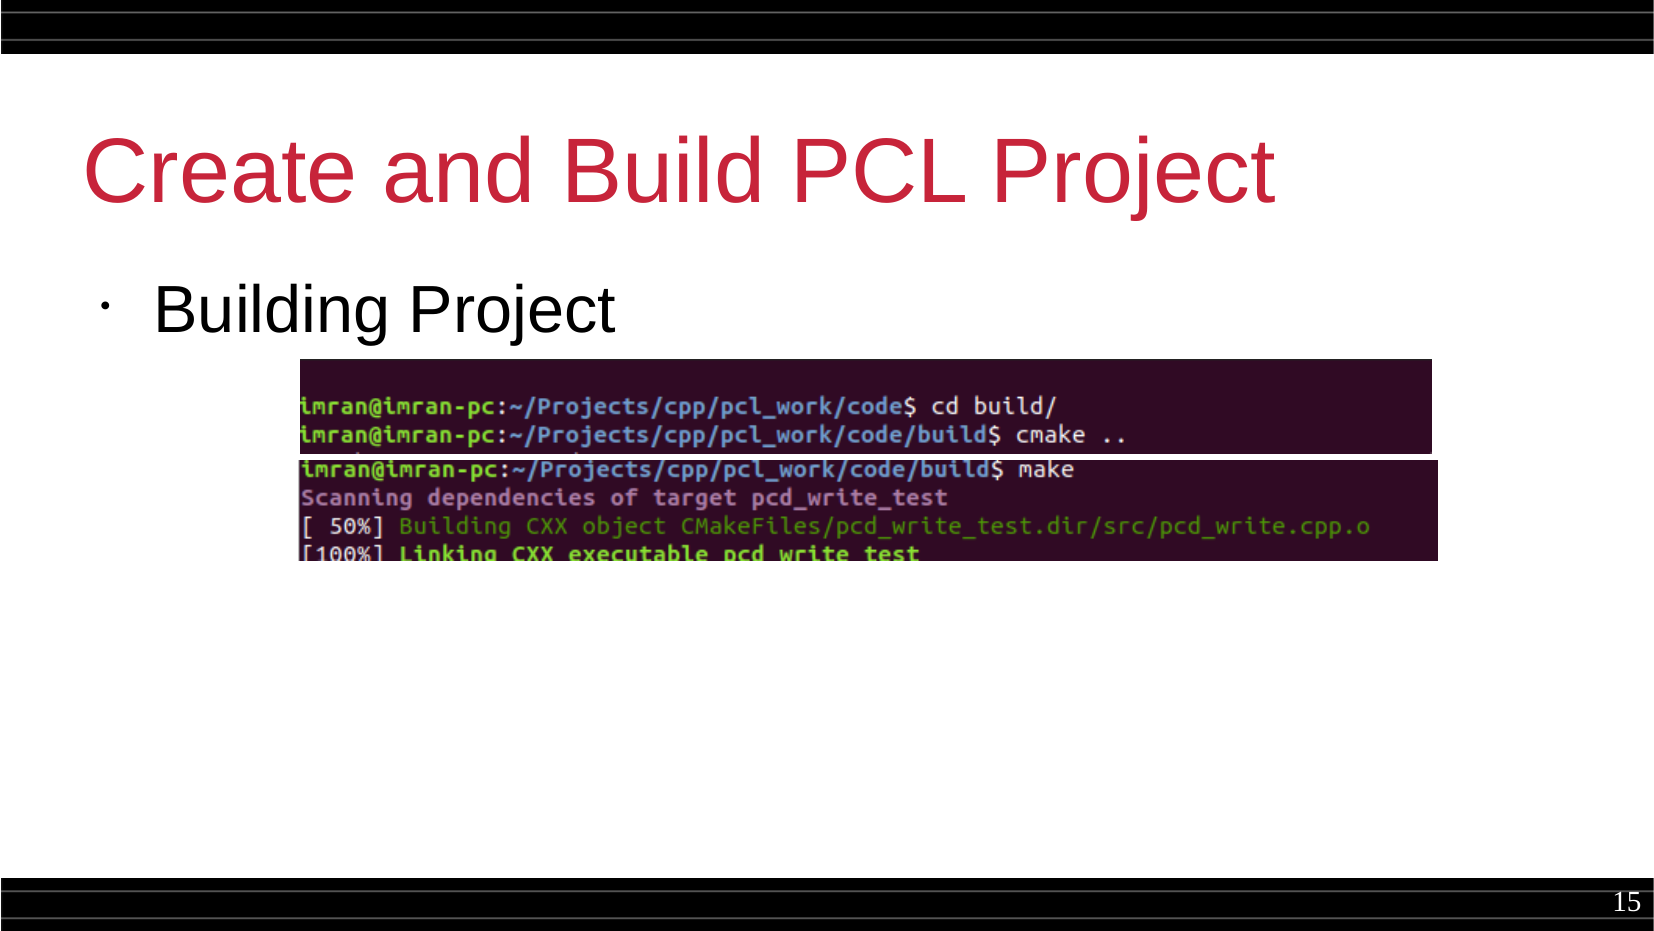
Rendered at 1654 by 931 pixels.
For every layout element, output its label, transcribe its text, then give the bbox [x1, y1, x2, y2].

list Building Project [82, 271, 1571, 361]
picture [1, 878, 1654, 931]
picture [1, 0, 1654, 54]
title Create and Build PCL Project [82, 92, 1571, 249]
picture [300, 359, 1432, 454]
picture [298, 460, 1438, 561]
